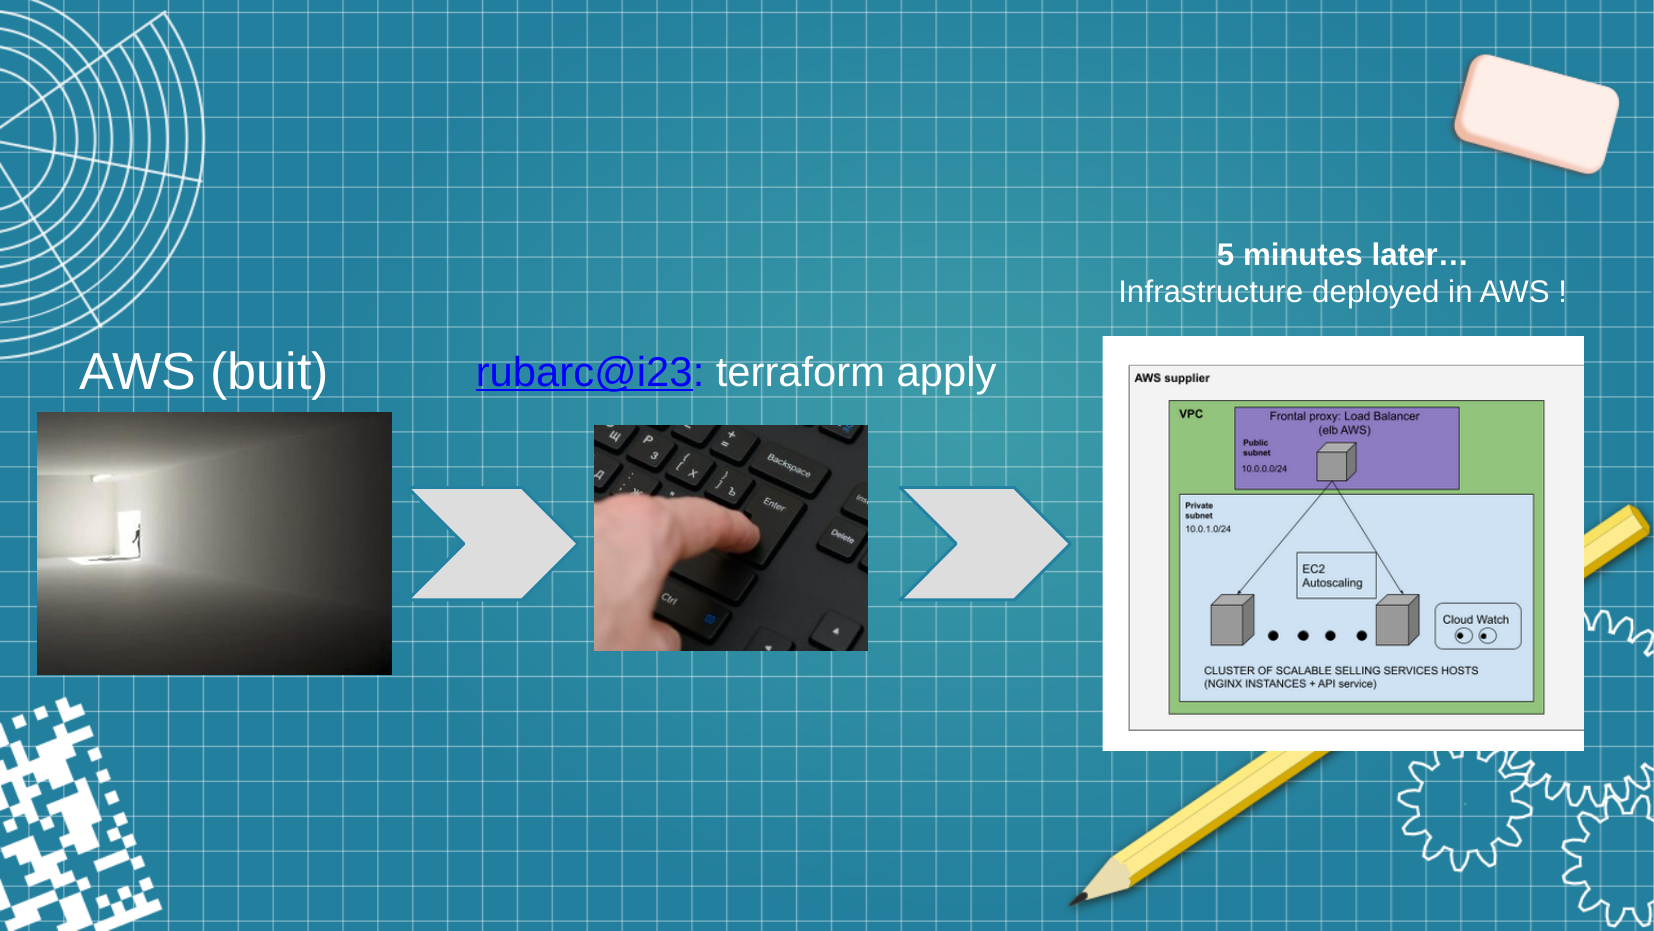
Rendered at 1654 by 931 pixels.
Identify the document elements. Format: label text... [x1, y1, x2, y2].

text_box [900, 487, 1071, 600]
text_box AWS (buit) [90, 357, 103, 375]
text_box rubarc@i23: terraform apply [461, 337, 1014, 413]
text_box 5 minutes later… Infrastructure deployed in AWS ! [1080, 215, 1606, 328]
text_box AWS (buit) [79, 337, 350, 412]
picture [0, 0, 1654, 931]
text_box [407, 487, 579, 600]
